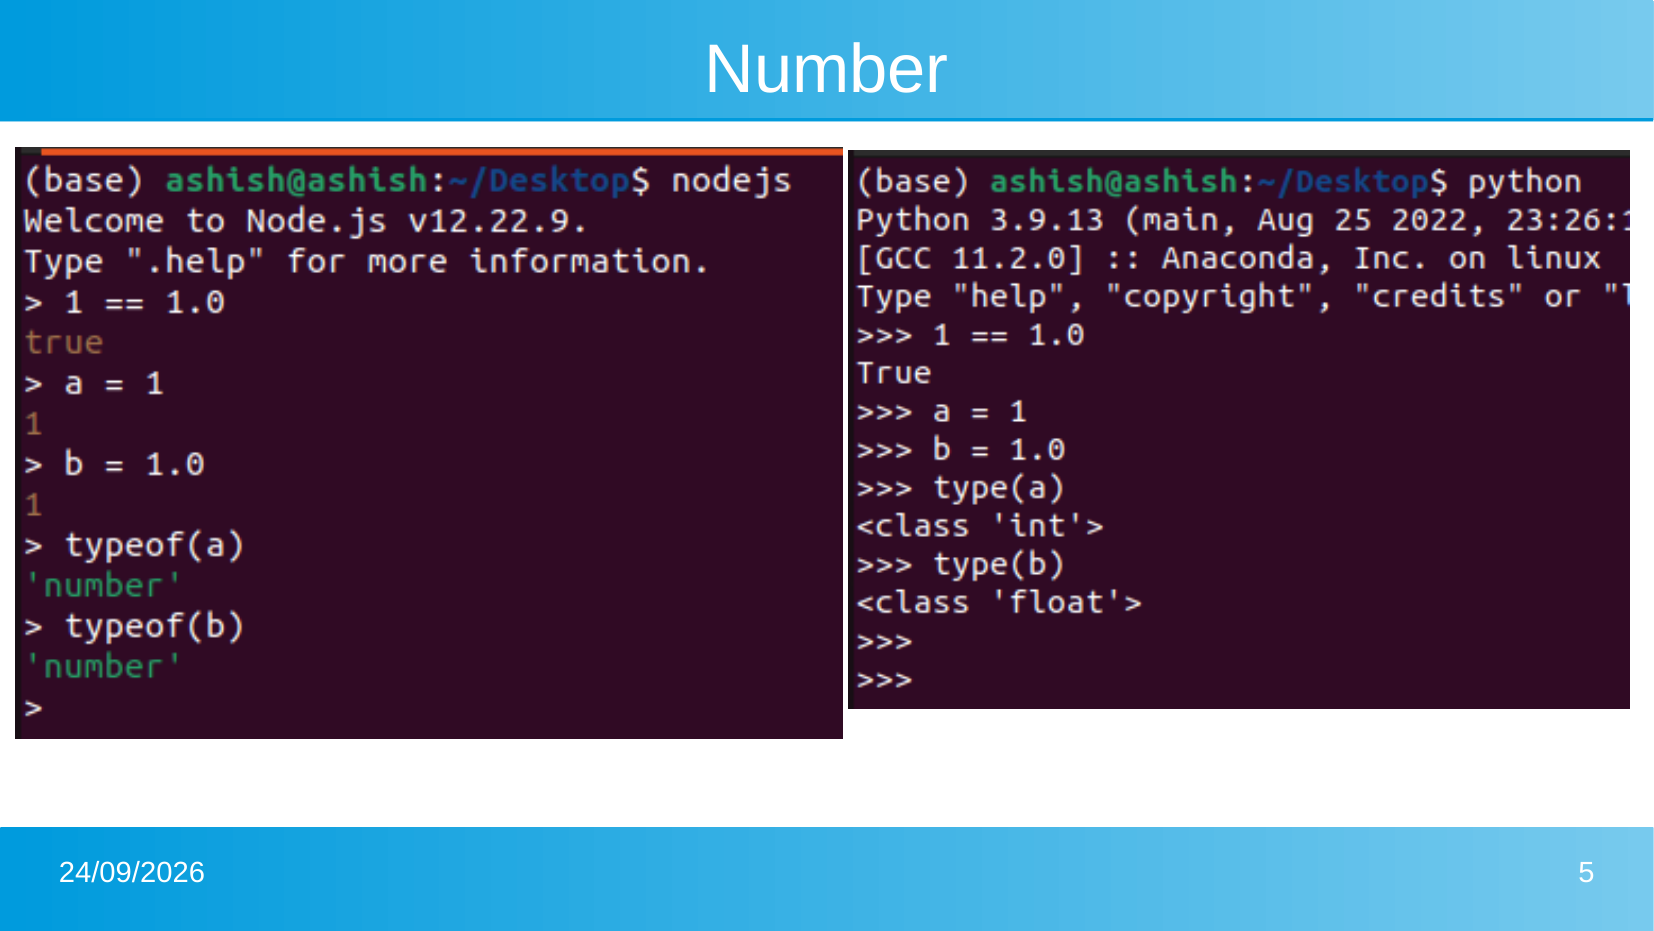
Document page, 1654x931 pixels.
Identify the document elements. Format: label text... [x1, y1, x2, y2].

picture [15, 147, 843, 739]
picture [848, 150, 1630, 709]
title Number [59, 29, 1595, 108]
